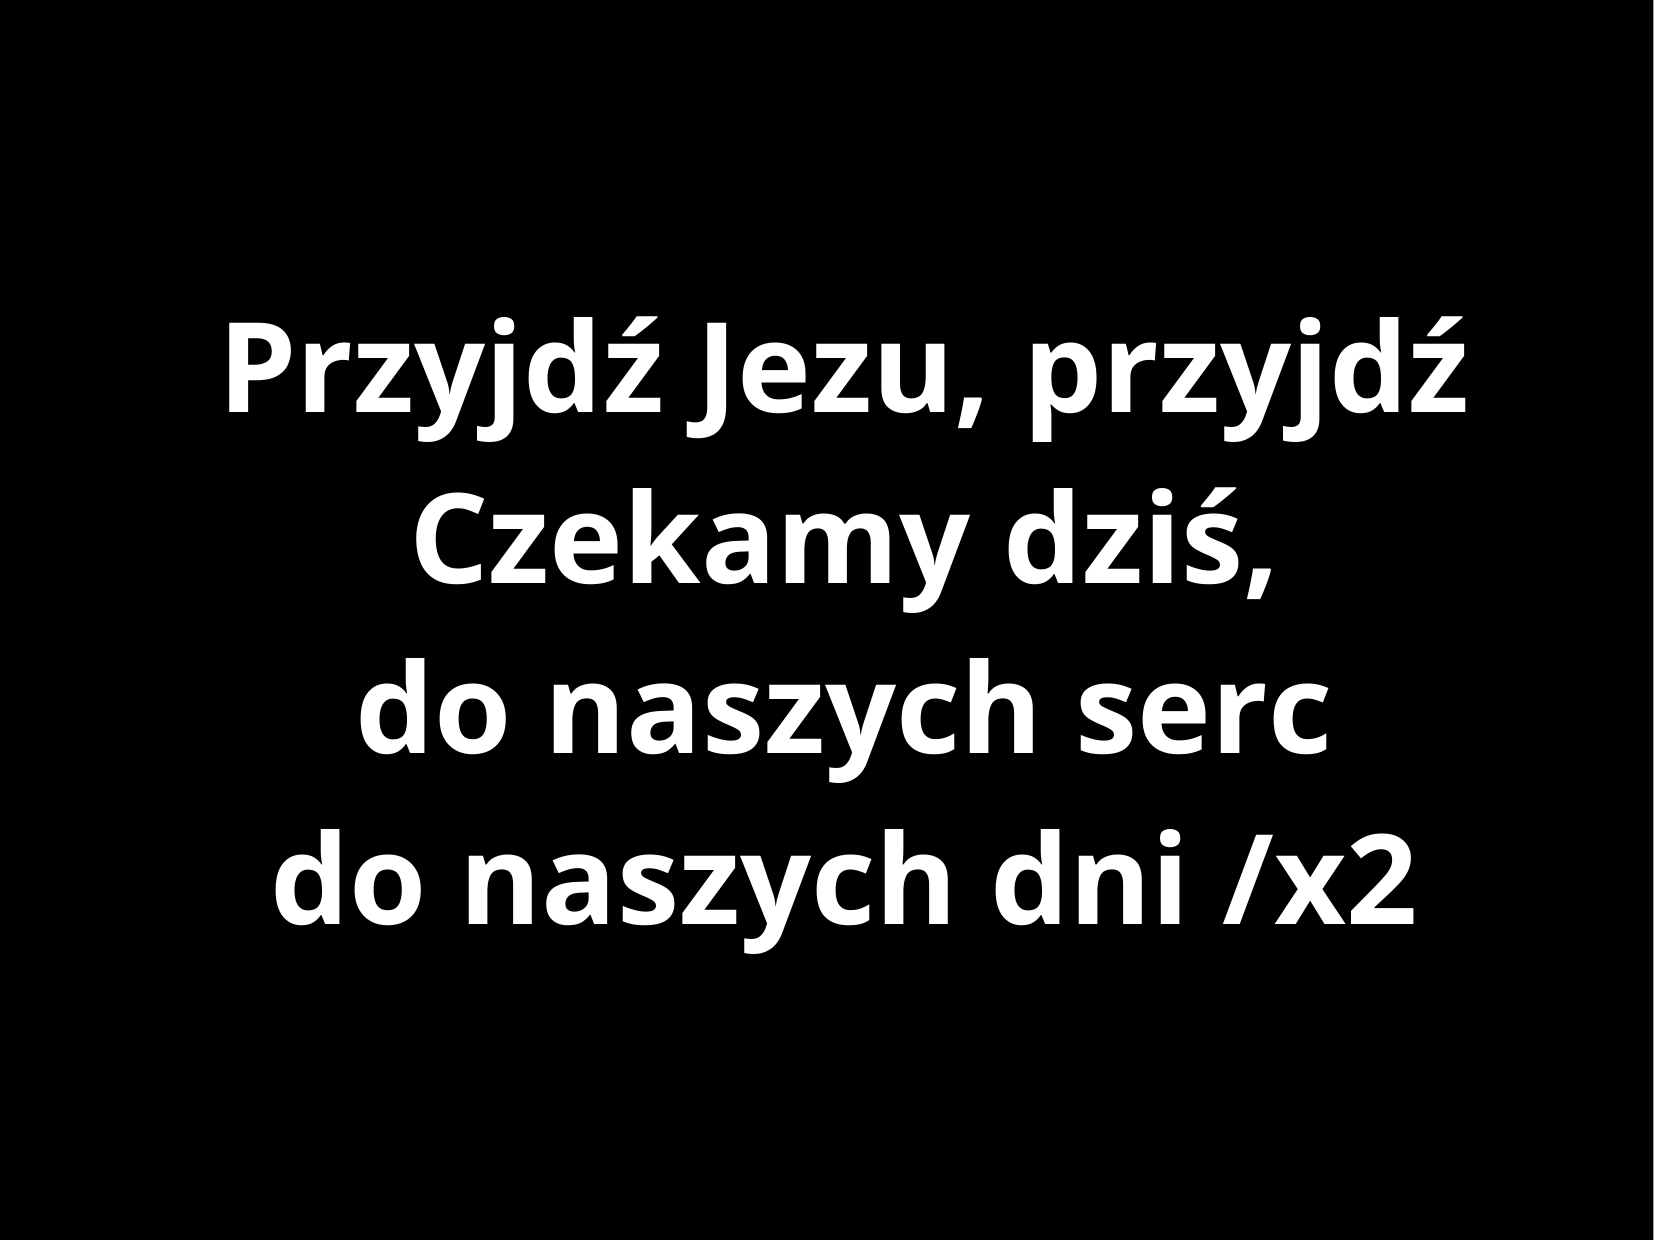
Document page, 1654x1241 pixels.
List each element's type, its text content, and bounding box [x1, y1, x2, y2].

subtitle Przyjdź Jezu, przyjdź Czekamy dziś, do naszych serc do naszych dni /x2 [0, 0, 1654, 1241]
